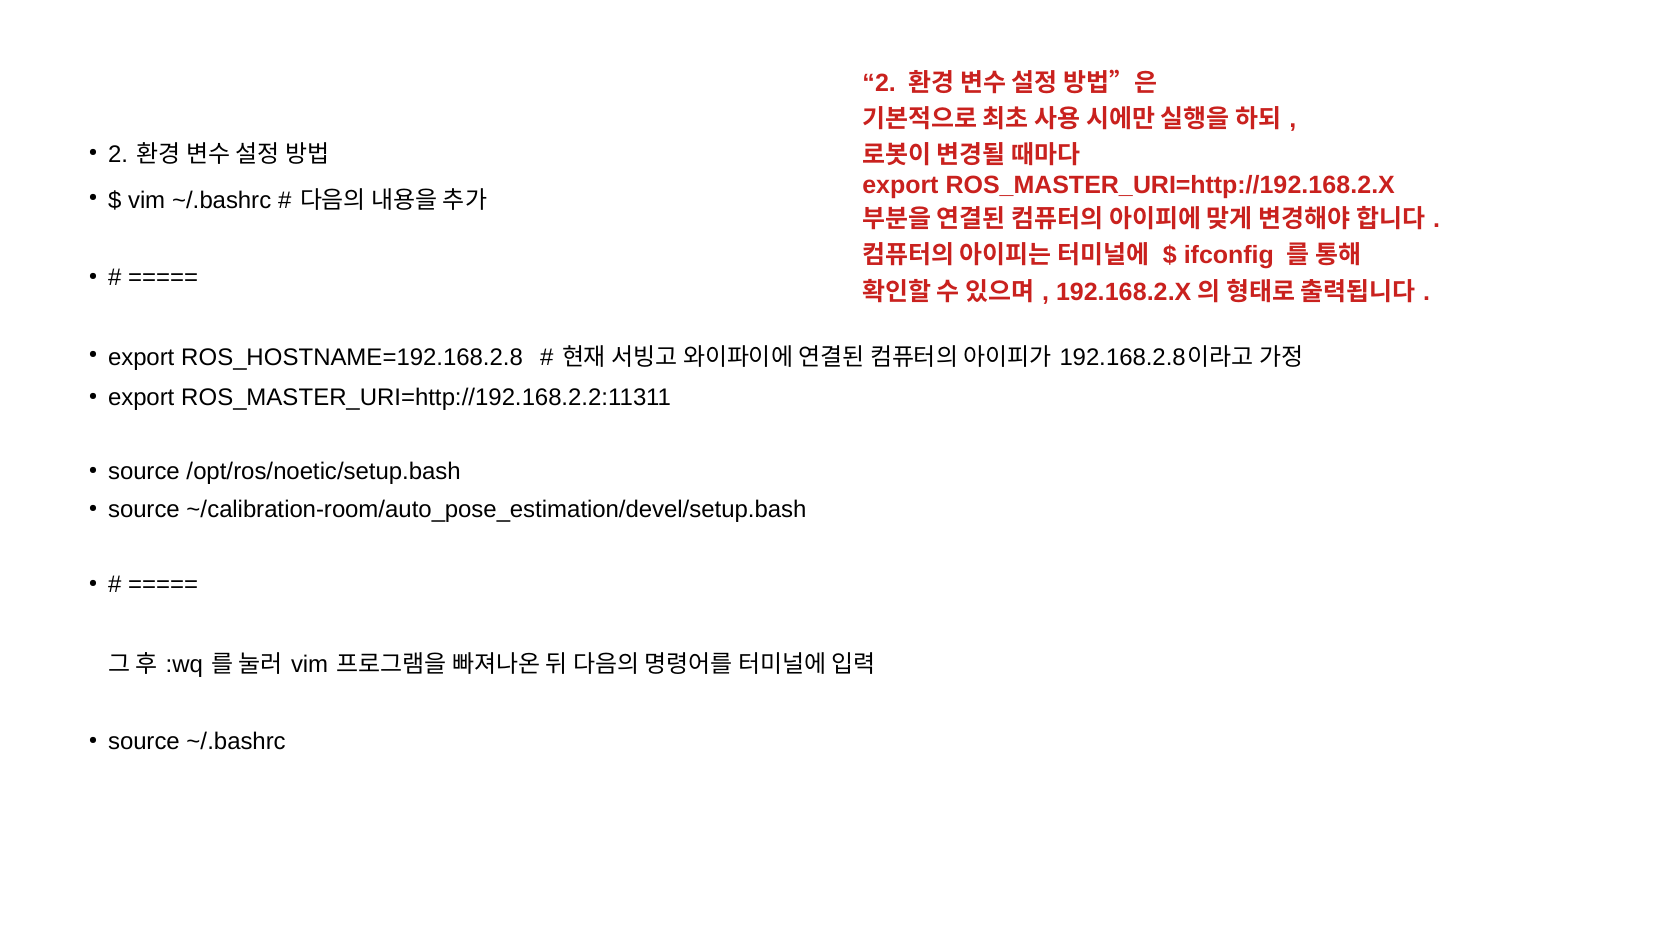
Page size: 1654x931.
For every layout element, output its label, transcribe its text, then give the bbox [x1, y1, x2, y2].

text_box “2. 환경 변수 설정 방법”은 기본적으로 최초 사용 시에만 실행을 하되, 로봇이 변경될 때마다 export ROS_MASTER_URI=http://192.168.2.X 부분을 연결된 컴퓨터의 아이피에 맞게 변경해야 합니다. 컴퓨터의 아이피는 터미널에 $ ifconfig 를 통해 확인할 수 있으며, 192.168.2.X의 형태로 출력됩니다. [847, 54, 1456, 316]
list 2. 환경 변수 설정 방법 $ vim ~/.bashrc # 다음의 내용을 추가 # ===== export ROS_HOSTNAME=192.168.2.8 # 현재 서빙고 와이파이에 연결된 컴퓨터의 아이피가 192.168.2.8이라고 가정 export ROS_MASTER_URI=http://192.168.2.2:11311 source /opt/ros/noetic/setup.bash source ~/calibration-room/auto_pose_estimation/devel/setup.bash # ===== 그 후 :wq 를 눌러 vim 프로그램을 빠져나온 뒤 다음의 명령어를 터미널에 입력 source ~/.bashrc [82, 135, 1571, 758]
